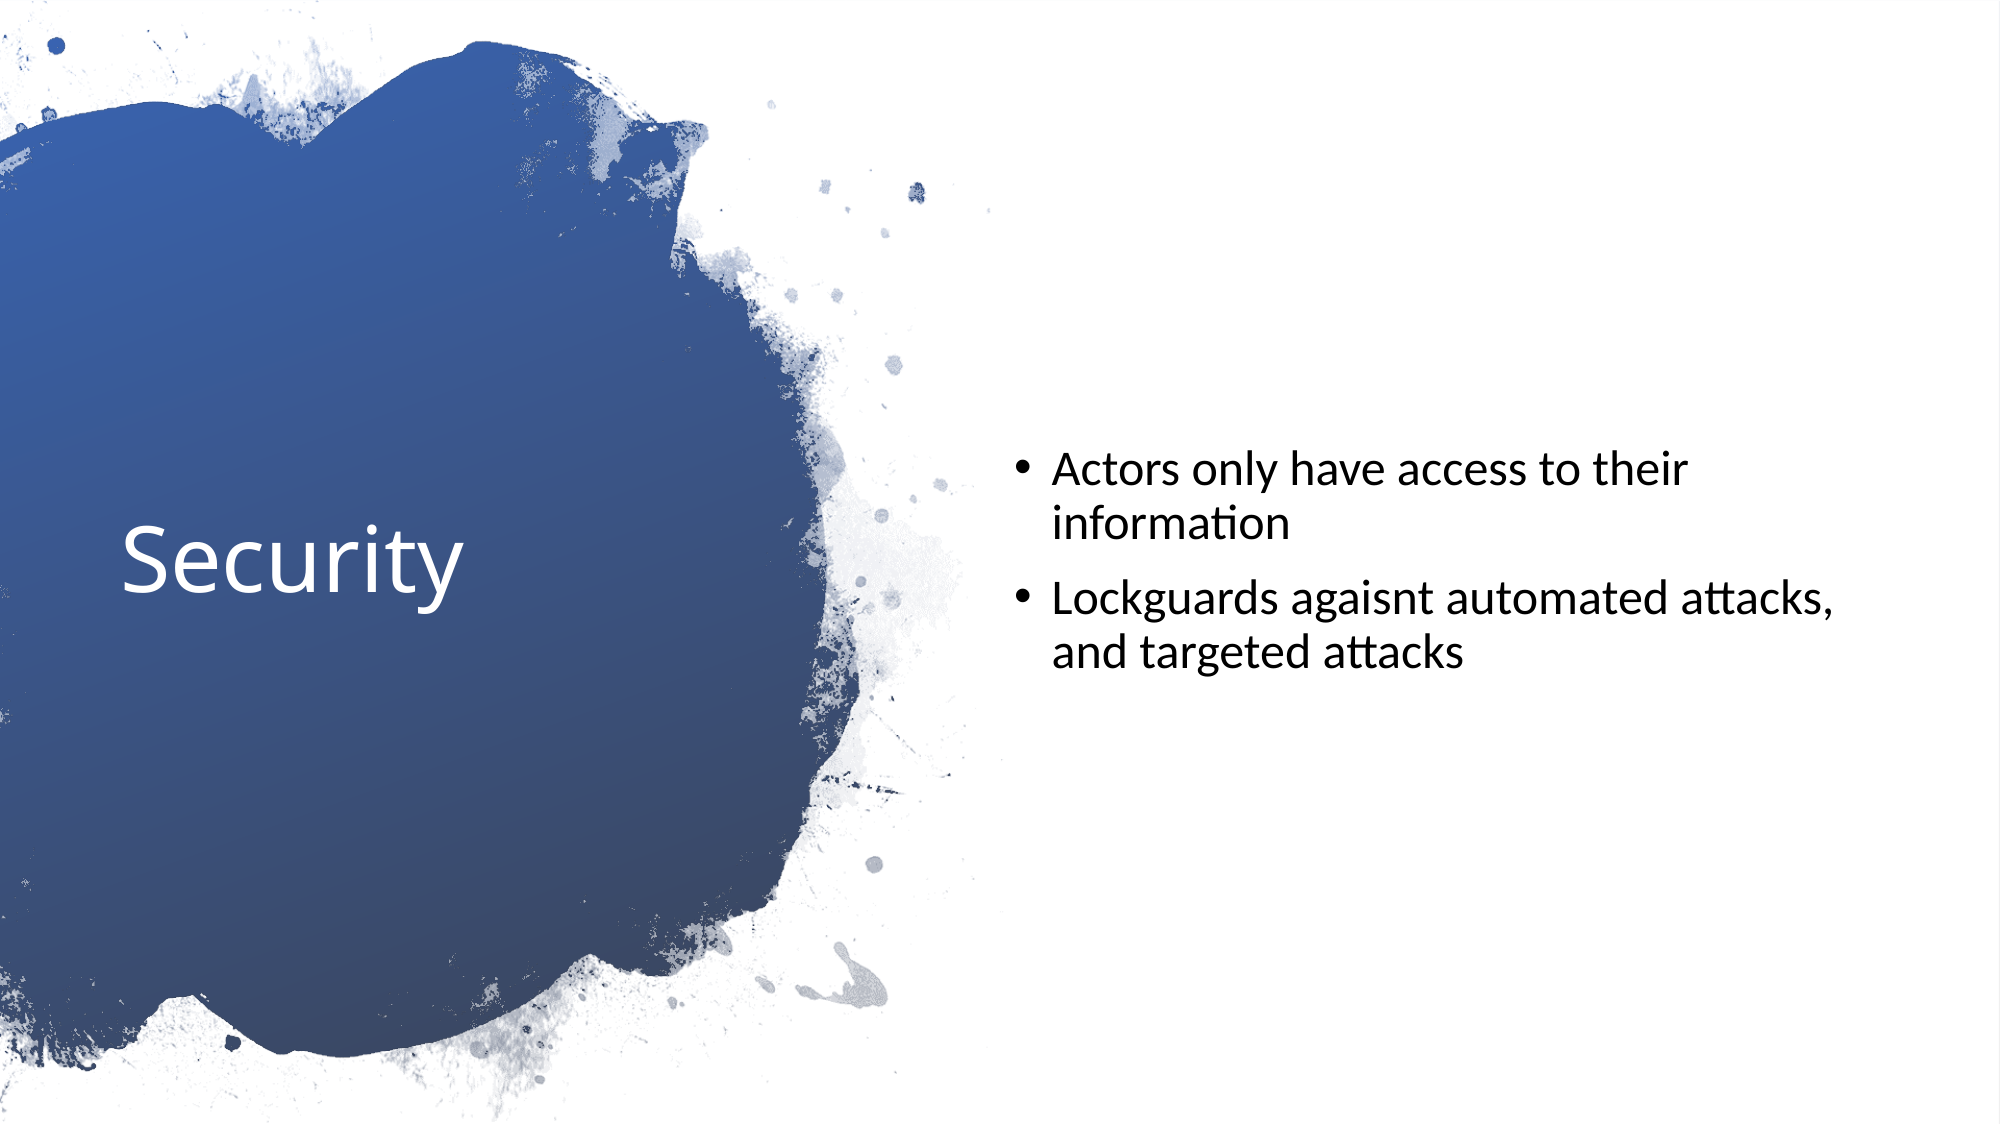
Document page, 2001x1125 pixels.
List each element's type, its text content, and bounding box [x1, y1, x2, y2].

title Security [105, 336, 707, 790]
list Actors only have access to their information Lockguards agaisnt automated attacks, and targeted attacks [999, 131, 1870, 990]
picture [0, 0, 2000, 1125]
